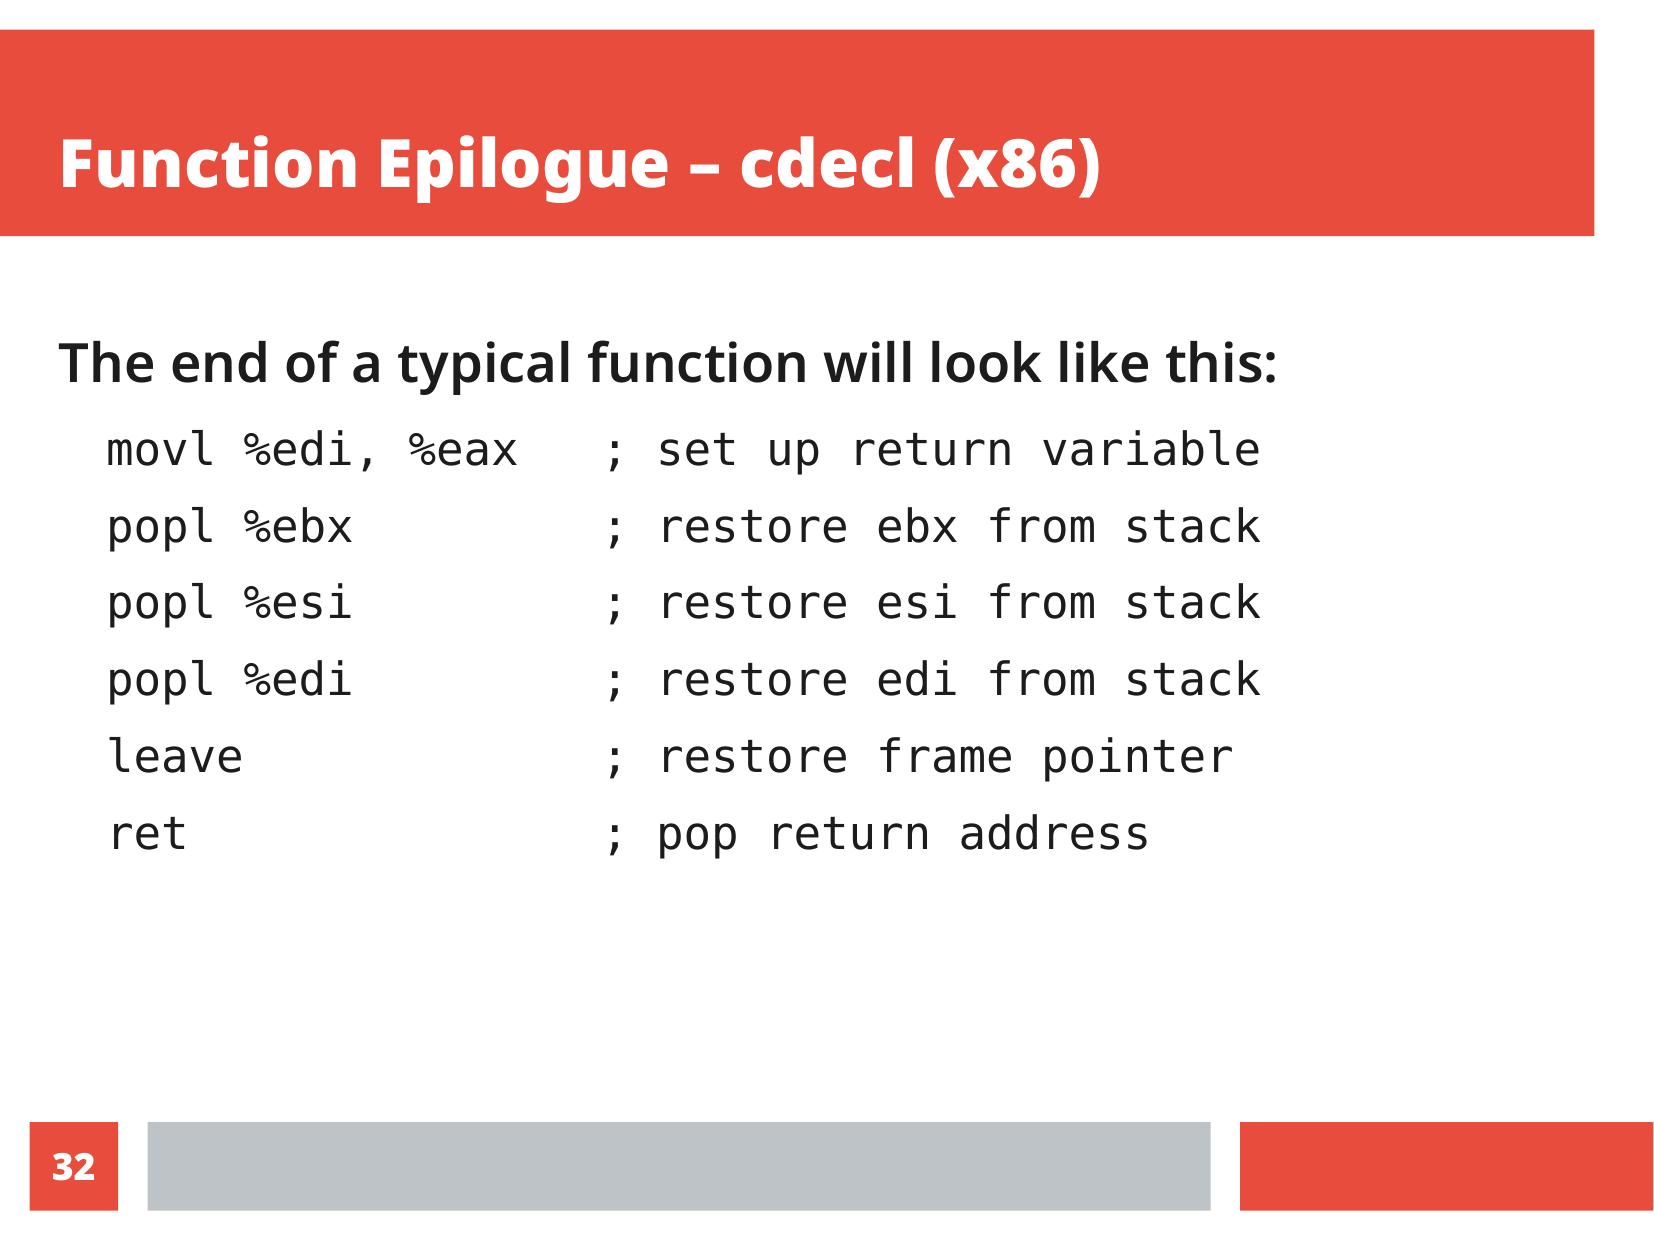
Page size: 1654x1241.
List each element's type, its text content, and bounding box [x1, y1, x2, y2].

title Function Epilogue – cdecl (x86) [59, 59, 1595, 207]
list The end of a typical function will look like this: movl %edi, %eax ; set up return variable popl %ebx ; restore ebx from stack popl %esi ; restore esi from stack popl %edi ; restore edi from stack leave ; restore frame pointer ret ; pop return address [59, 324, 1565, 1093]
